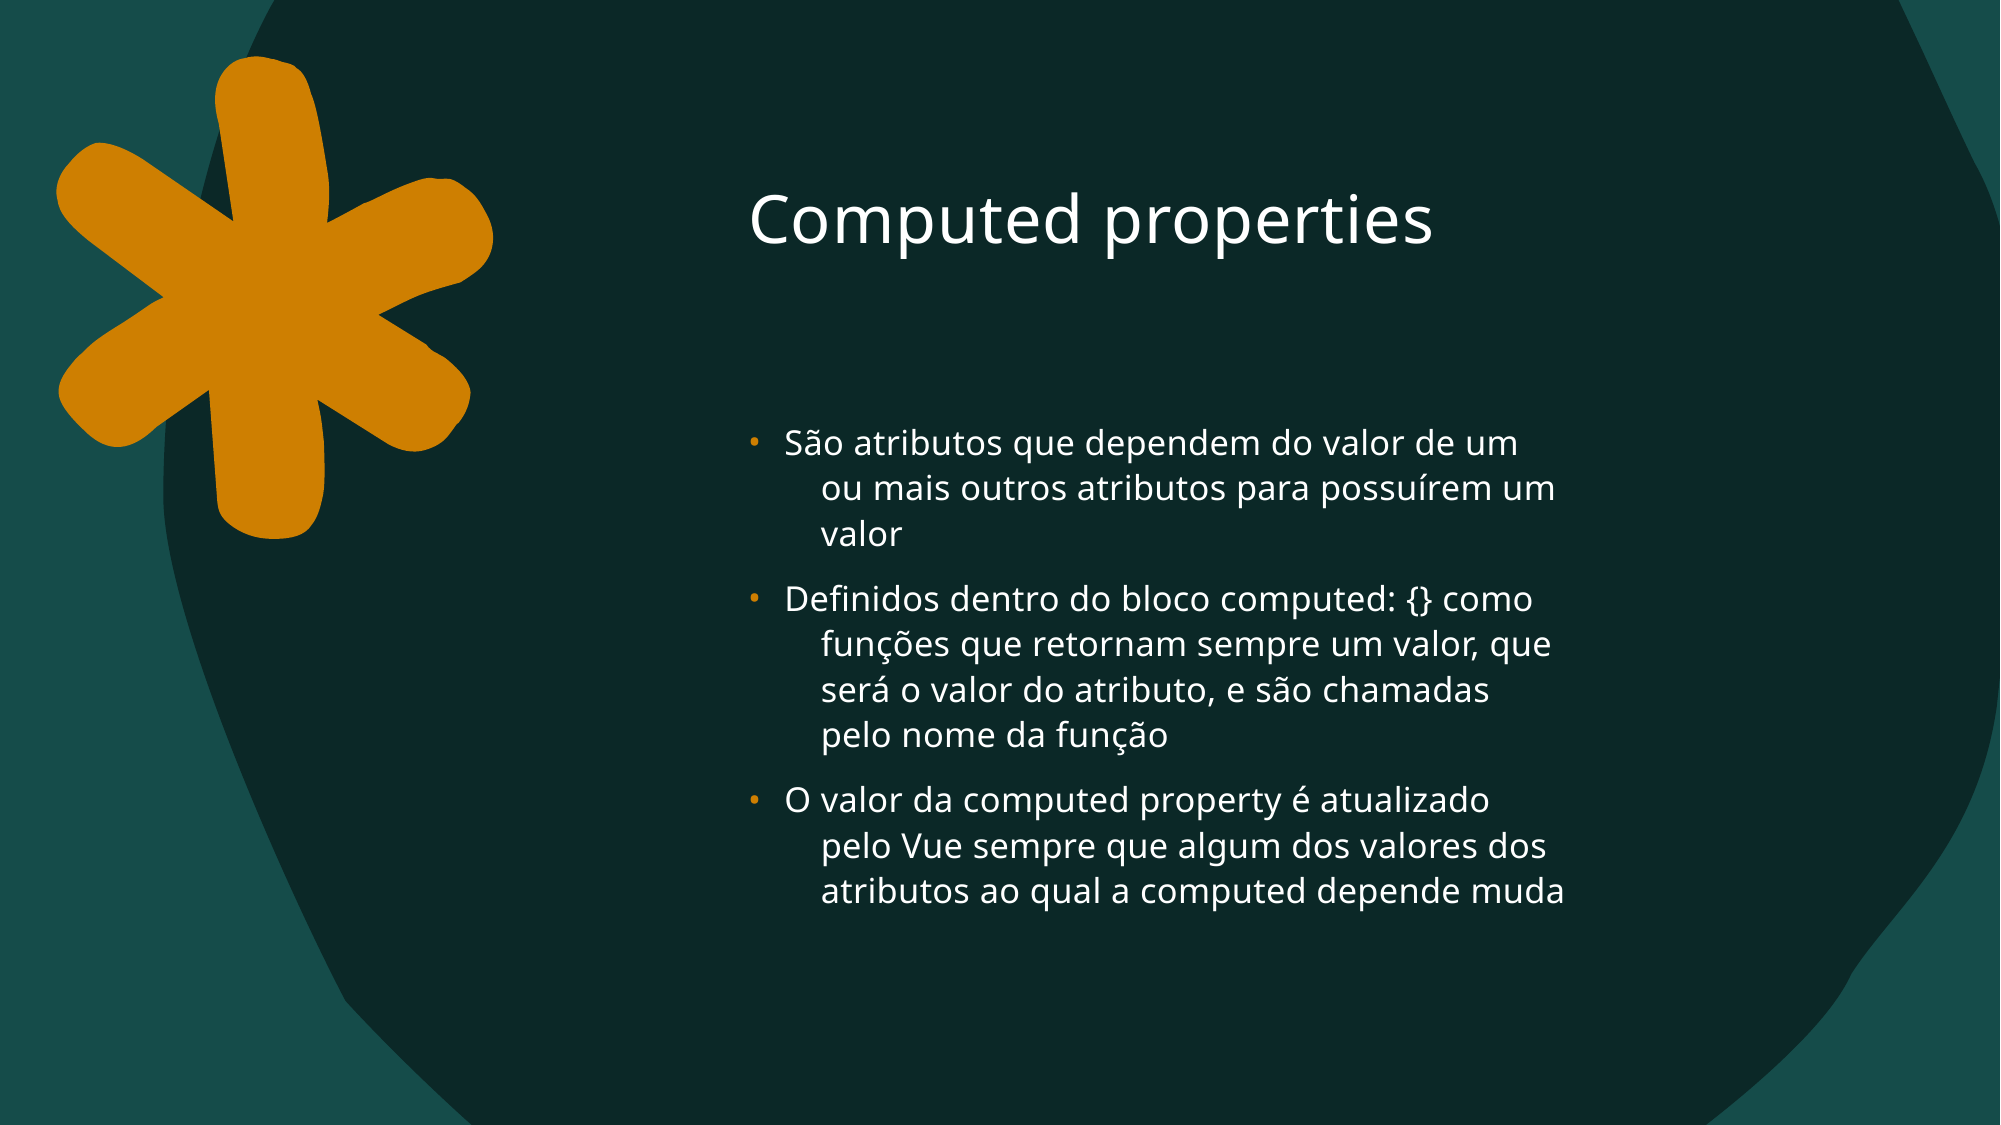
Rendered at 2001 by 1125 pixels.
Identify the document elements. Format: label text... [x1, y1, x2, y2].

list São atributos que dependem do valor de um ou mais outros atributos para possuírem um valor Definidos dentro do bloco computed: {} como funções que retornam sempre um valor, que será o valor do atributo, e são chamadas pelo nome da função O valor da computed property é atualizado pelo Vue sempre que algum dos valores dos atributos ao qual a computed depende muda [748, 416, 1567, 945]
text_box [0, 0, 2000, 1125]
title Computed properties [748, 101, 1568, 344]
